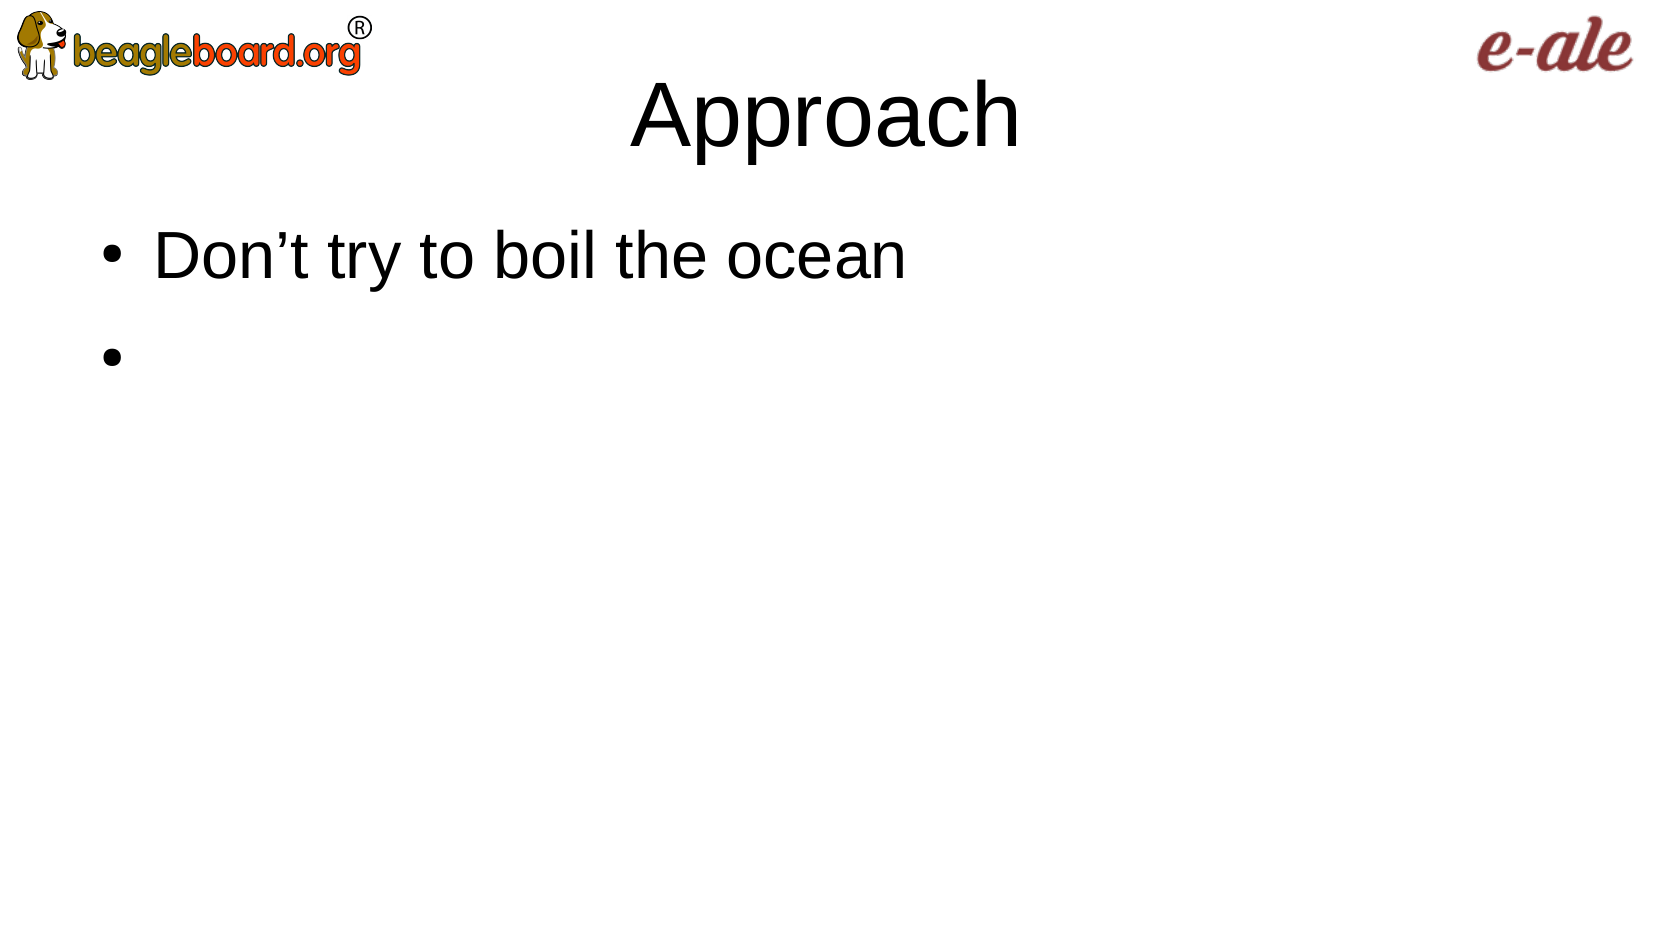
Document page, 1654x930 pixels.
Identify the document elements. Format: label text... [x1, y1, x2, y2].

title Approach [82, 37, 1571, 193]
picture [1475, 14, 1636, 74]
picture [17, 11, 372, 80]
list Don’t try to boil the ocean [82, 217, 1571, 757]
